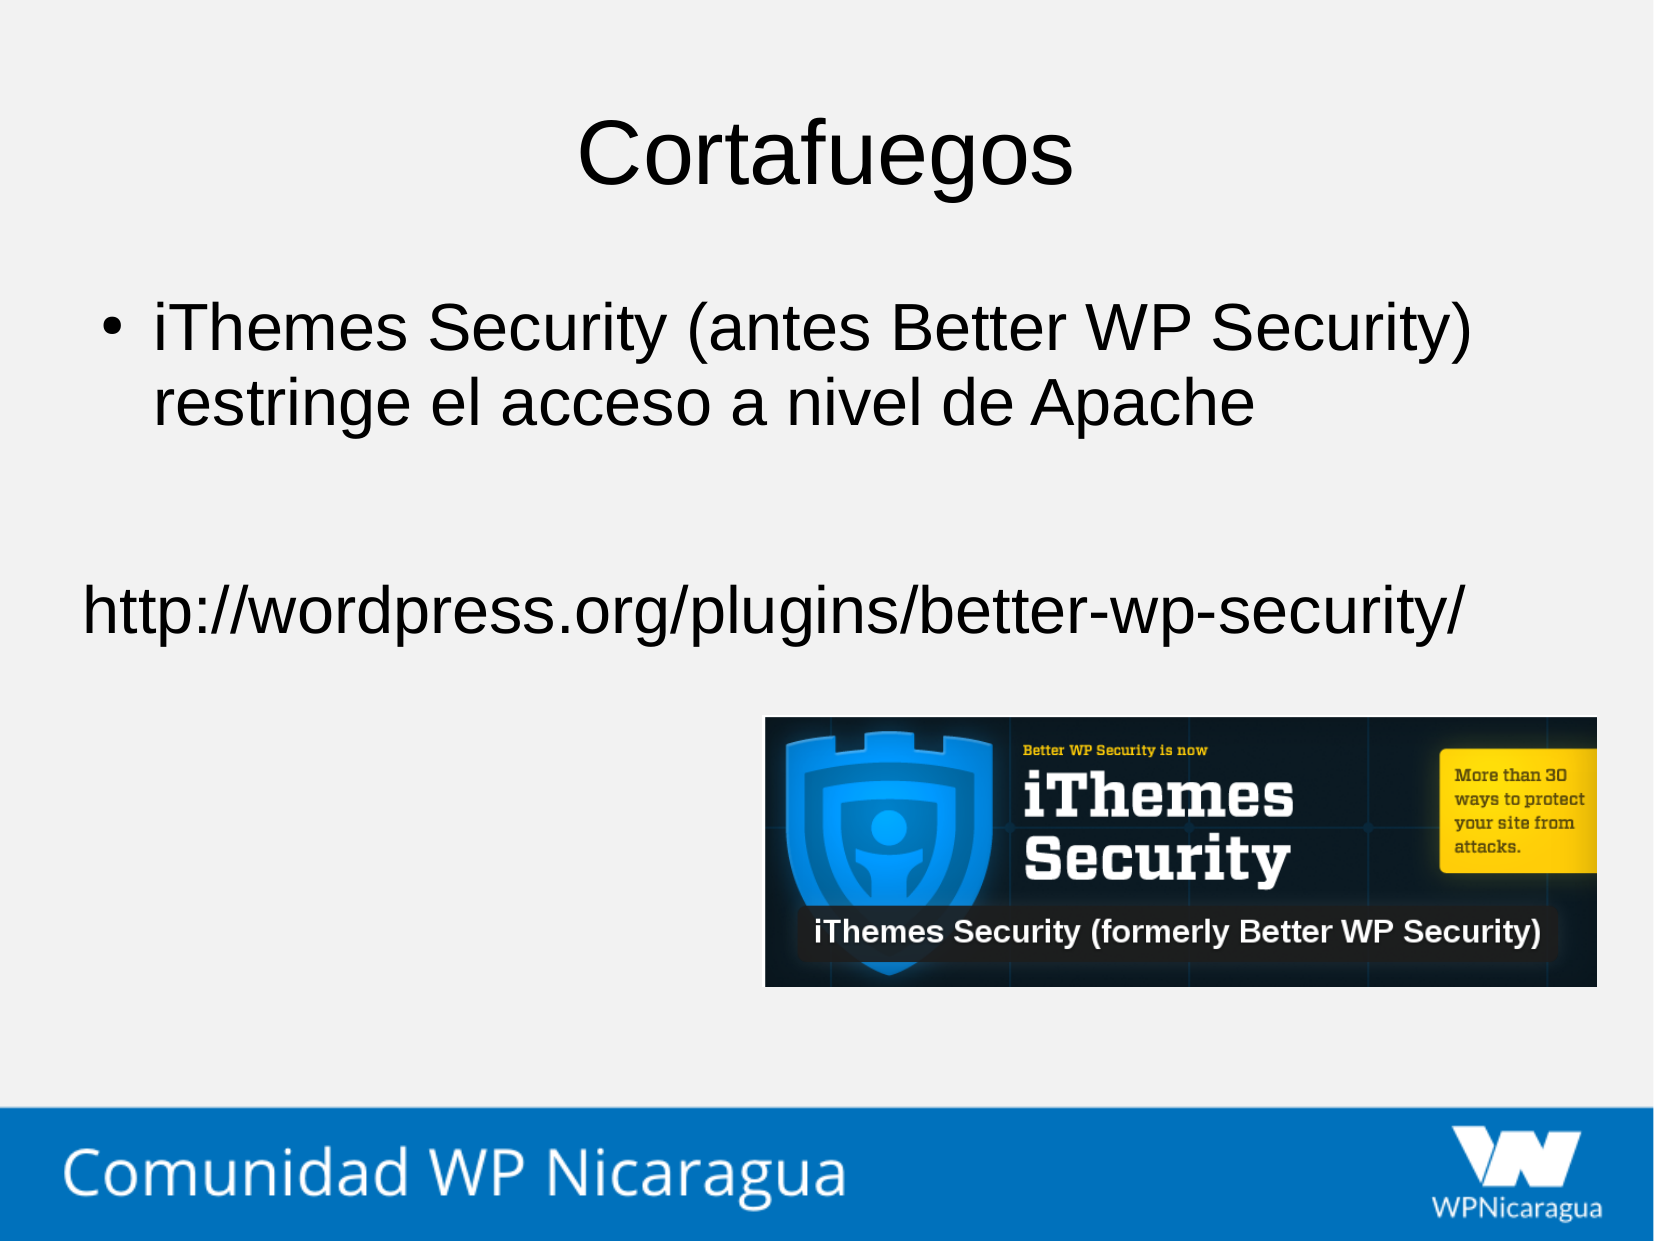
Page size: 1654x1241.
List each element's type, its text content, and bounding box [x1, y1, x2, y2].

list iThemes Security (antes Better WP Security) restringe el acceso a nivel de Apache http://wordpress.org/plugins/better-wp-security/ [82, 290, 1571, 1010]
picture [0, 0, 1654, 1241]
title Cortafuegos [82, 49, 1571, 257]
